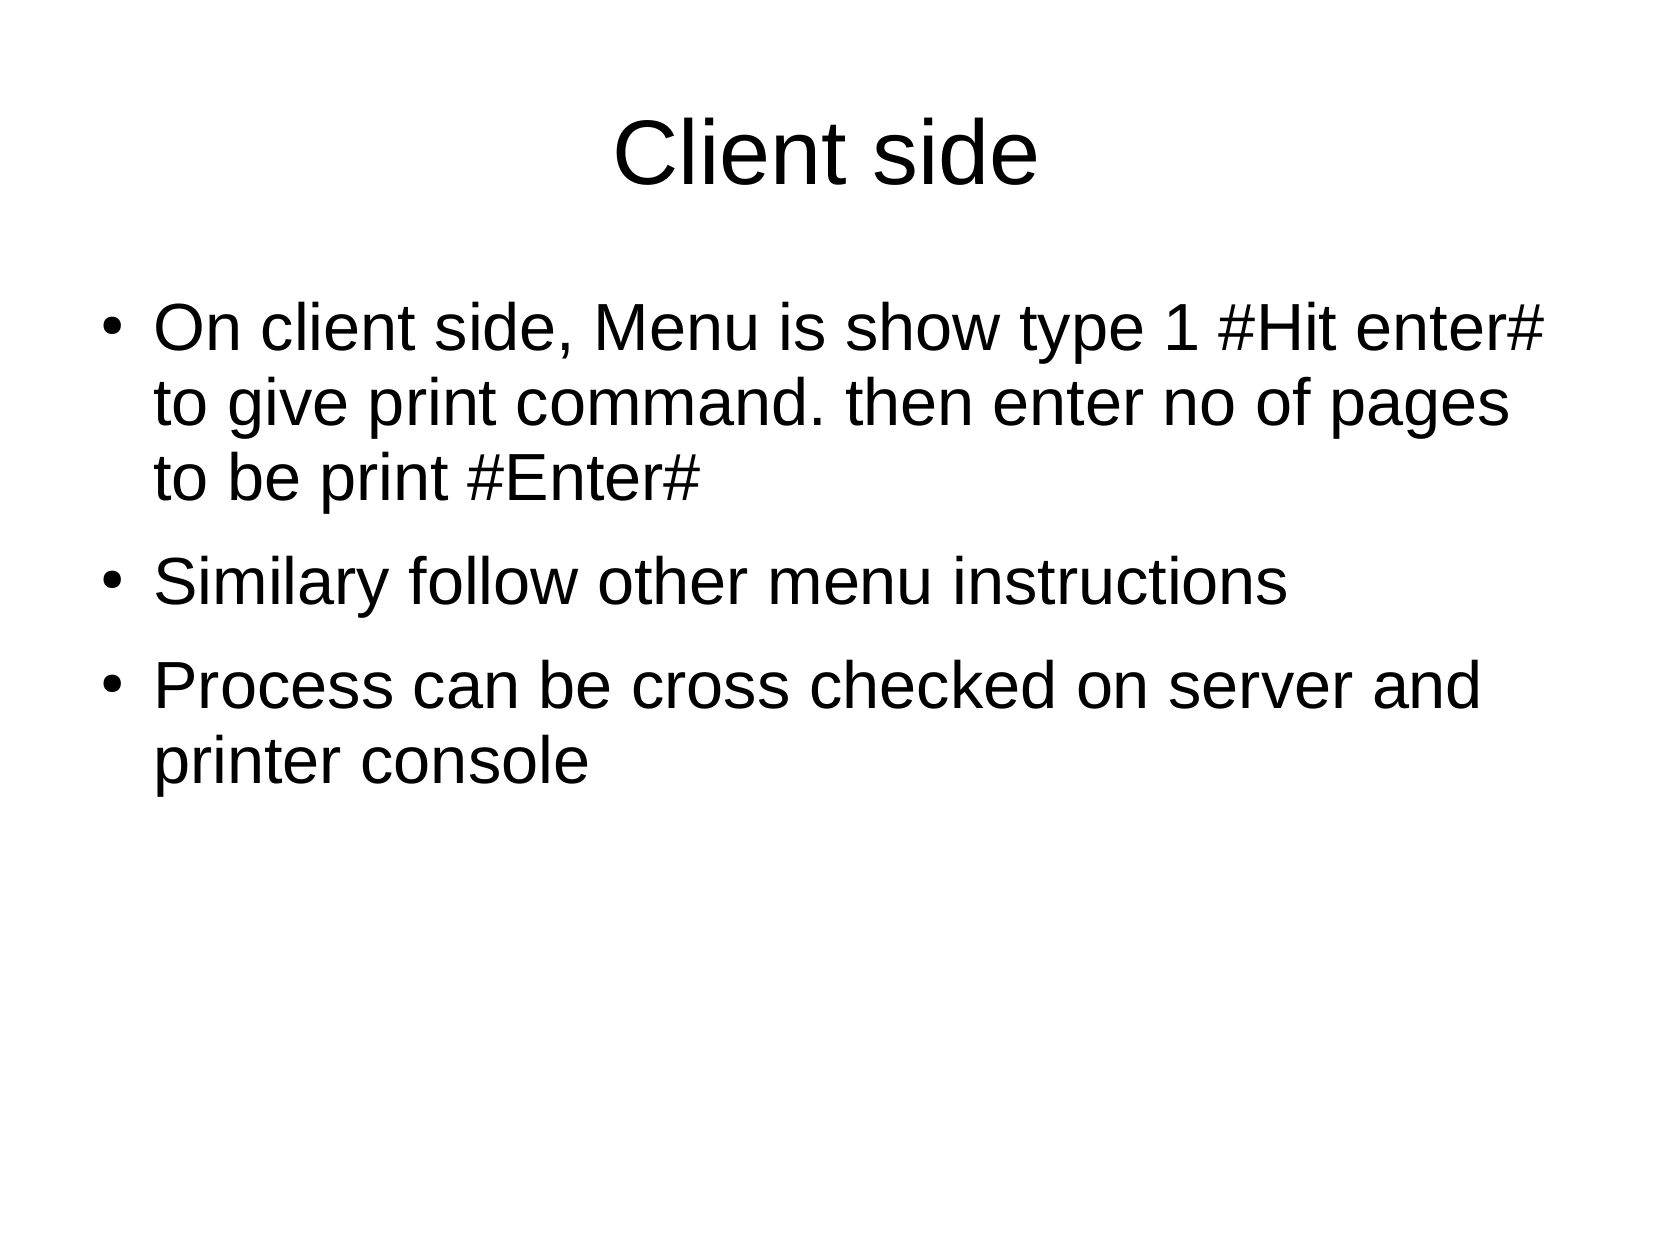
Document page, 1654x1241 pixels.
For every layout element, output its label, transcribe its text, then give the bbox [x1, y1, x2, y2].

list On client side, Menu is show type 1 #Hit enter# to give print command. then enter no of pages to be print #Enter# Similary follow other menu instructions Process can be cross checked on server and printer console [82, 290, 1571, 1094]
title Client side [82, 56, 1571, 250]
